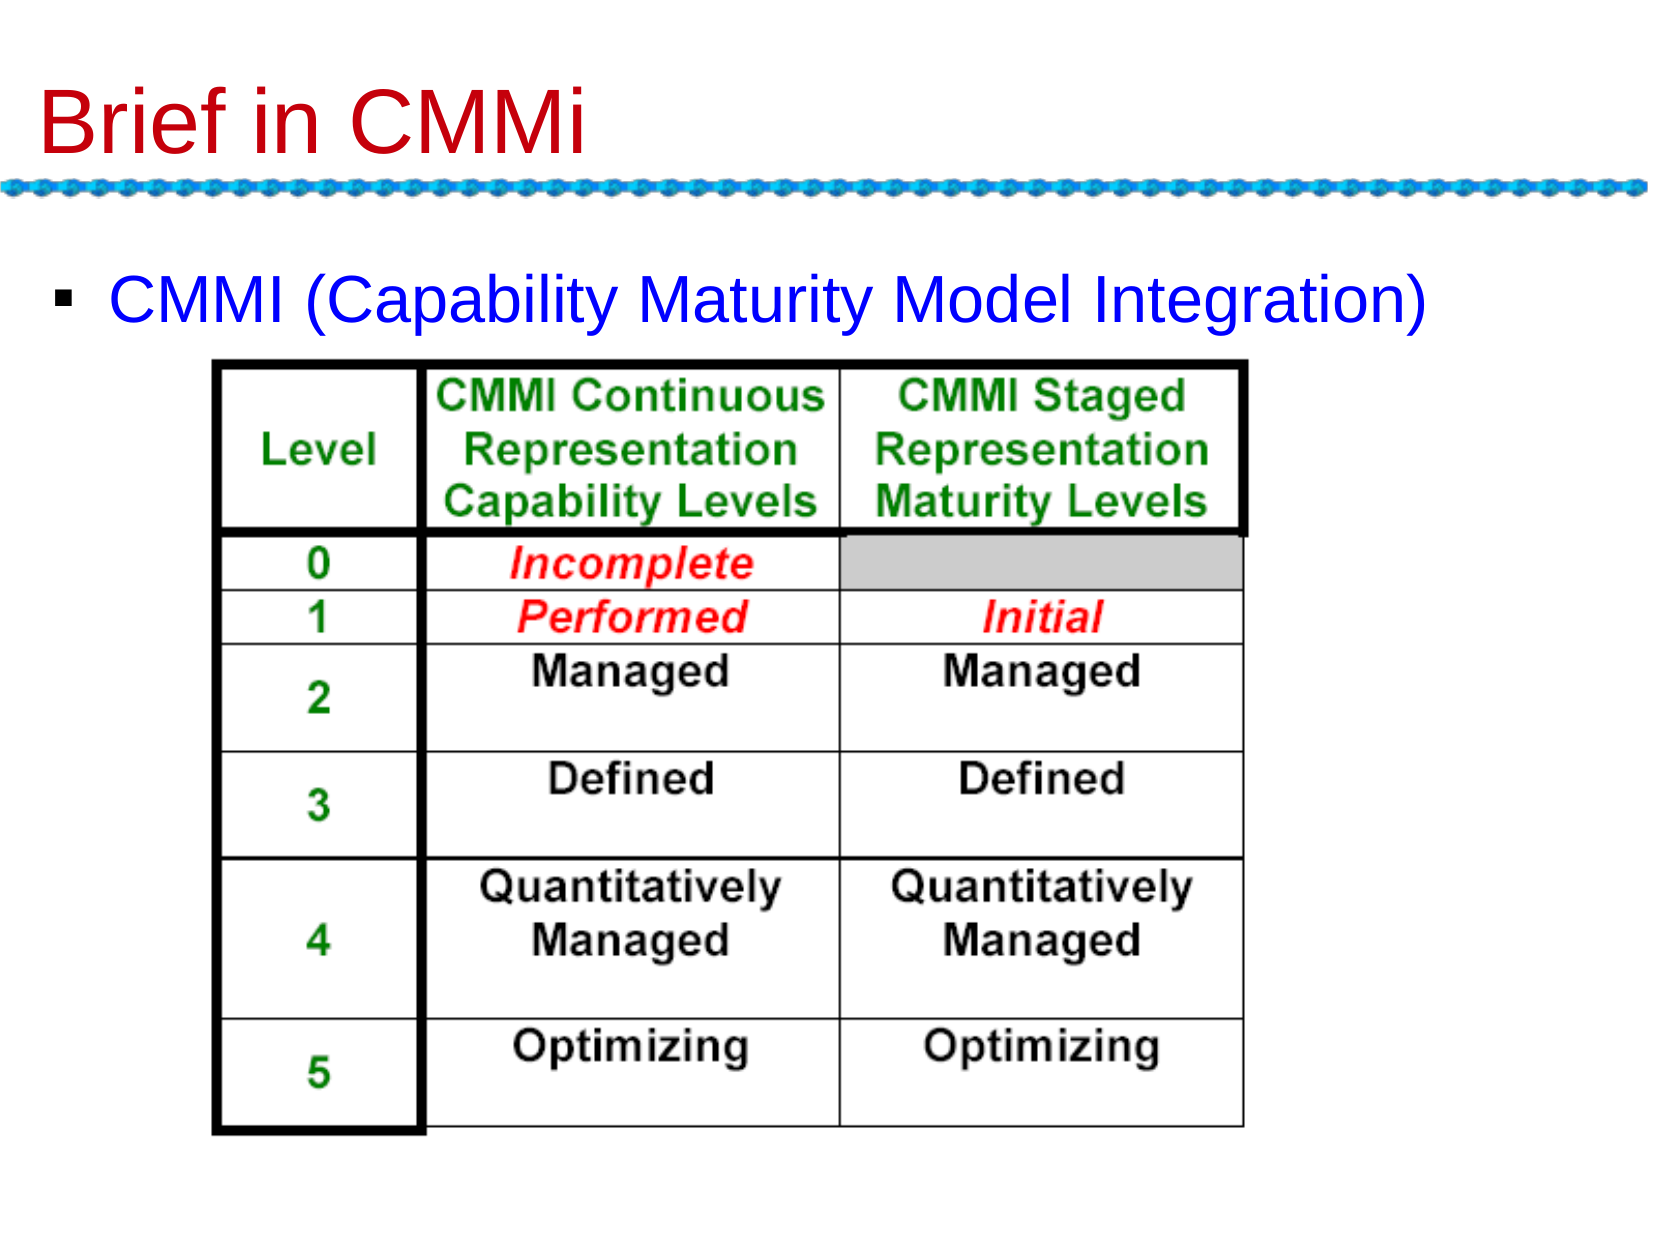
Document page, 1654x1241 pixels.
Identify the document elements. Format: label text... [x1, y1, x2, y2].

title Brief in CMMi [37, 37, 1651, 208]
picture [150, 337, 1334, 1159]
picture [0, 178, 37, 199]
list CMMI (Capability Maturity Model Integration) [37, 262, 1651, 1163]
